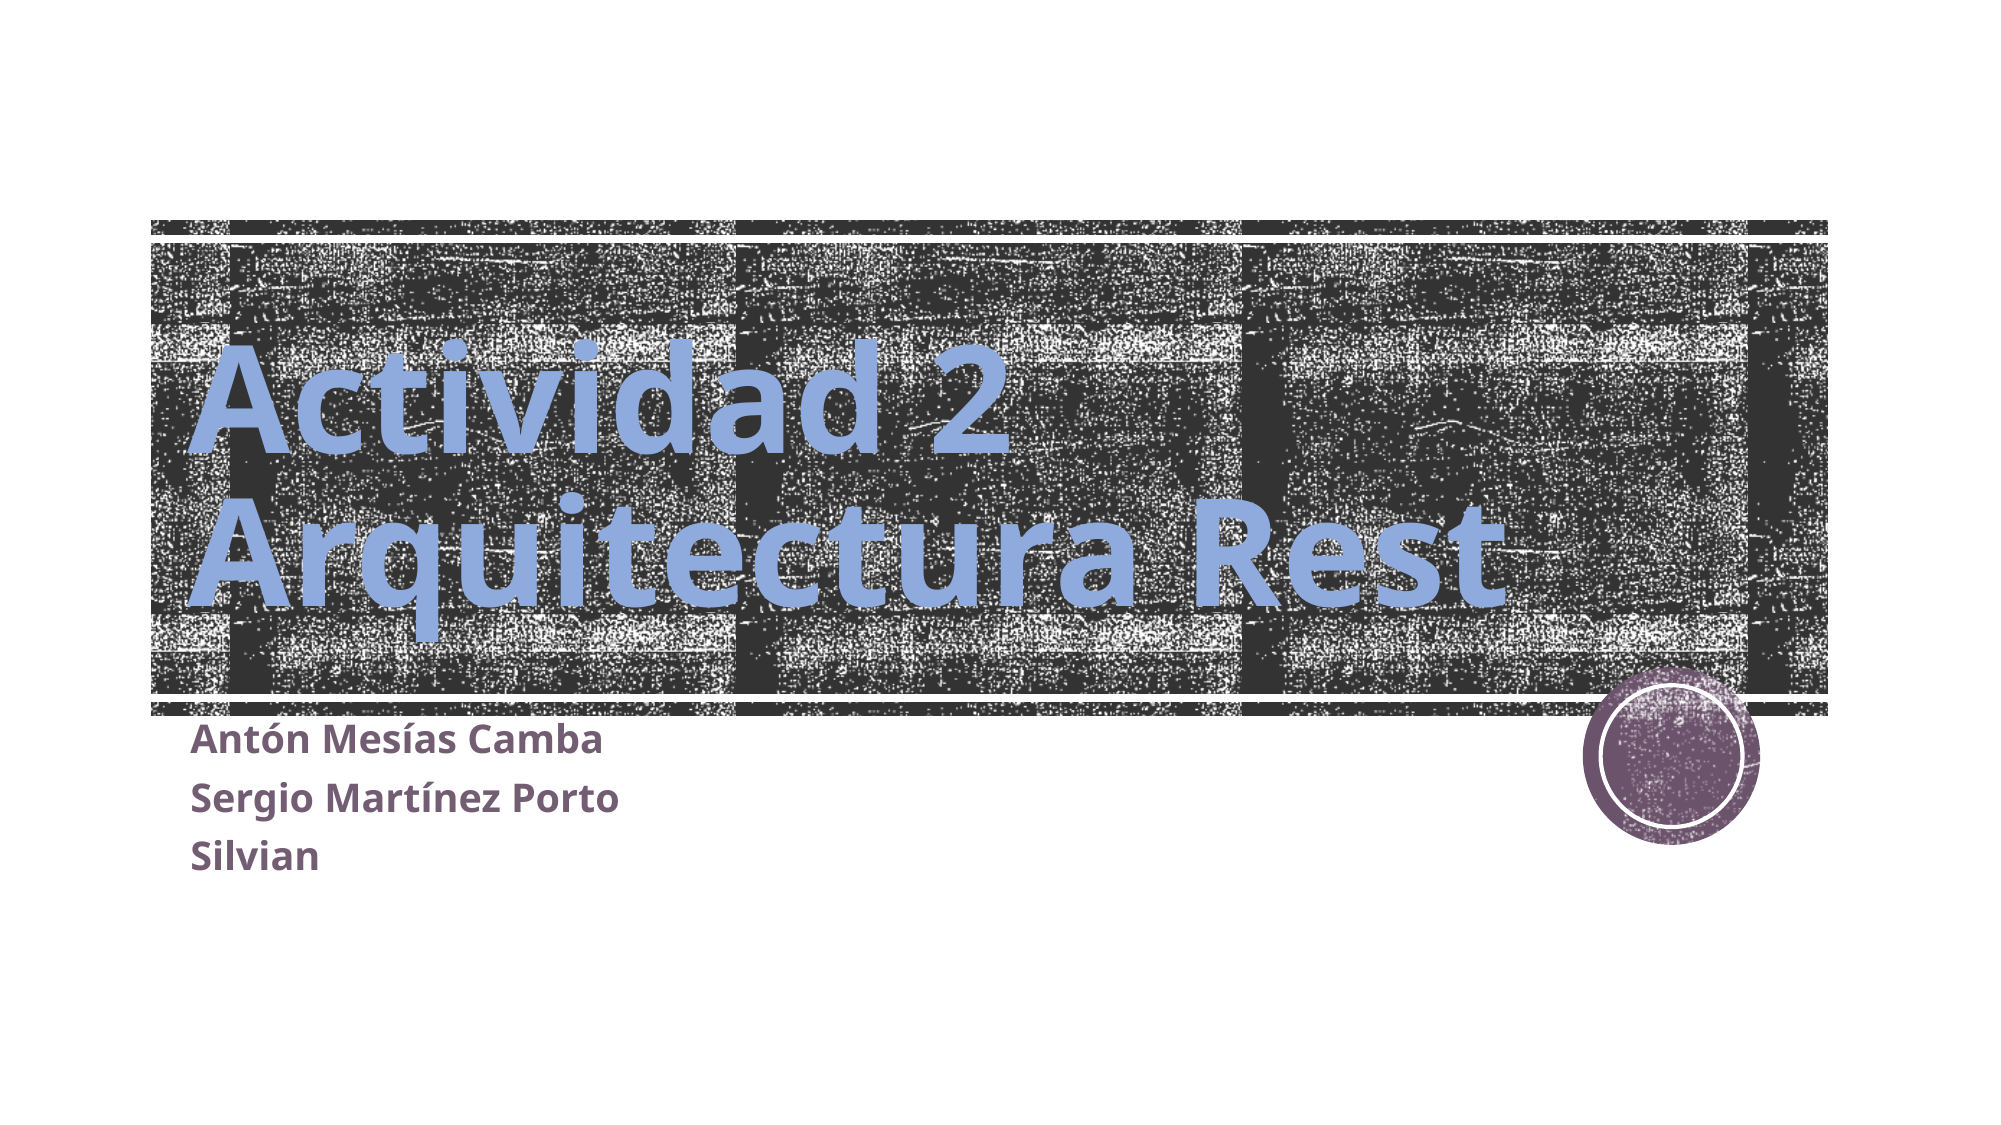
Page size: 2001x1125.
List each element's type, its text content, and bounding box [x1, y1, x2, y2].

subtitle Antón Mesías Camba Sergio Martínez Porto Silvian [175, 720, 1471, 896]
title Actividad 2 Arquitectura Rest [172, 234, 1808, 733]
